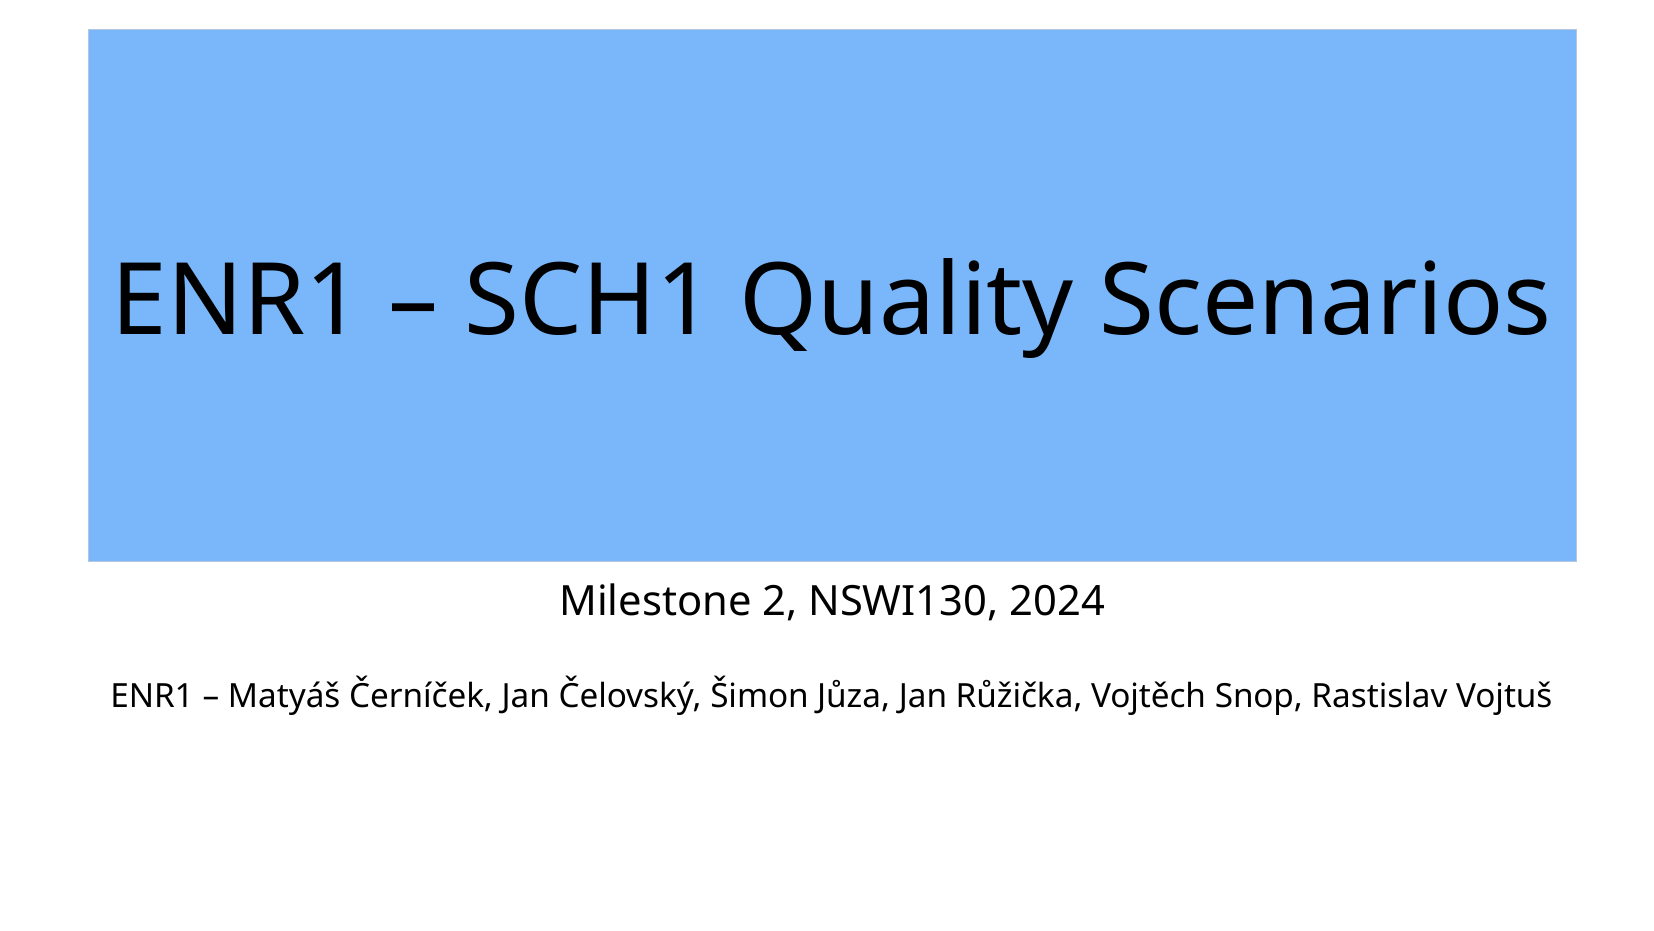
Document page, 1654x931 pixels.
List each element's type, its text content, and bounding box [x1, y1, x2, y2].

subtitle Milestone 2, NSWI130, 2024 ENR1 – Matyáš Černíček, Jan Čelovský, Šimon Jůza, Jan Růžička, Vojtěch Snop, Rastislav Vojtuš [88, 562, 1577, 931]
text_box ENR1 – SCH1 Quality Scenarios [88, 29, 1577, 562]
